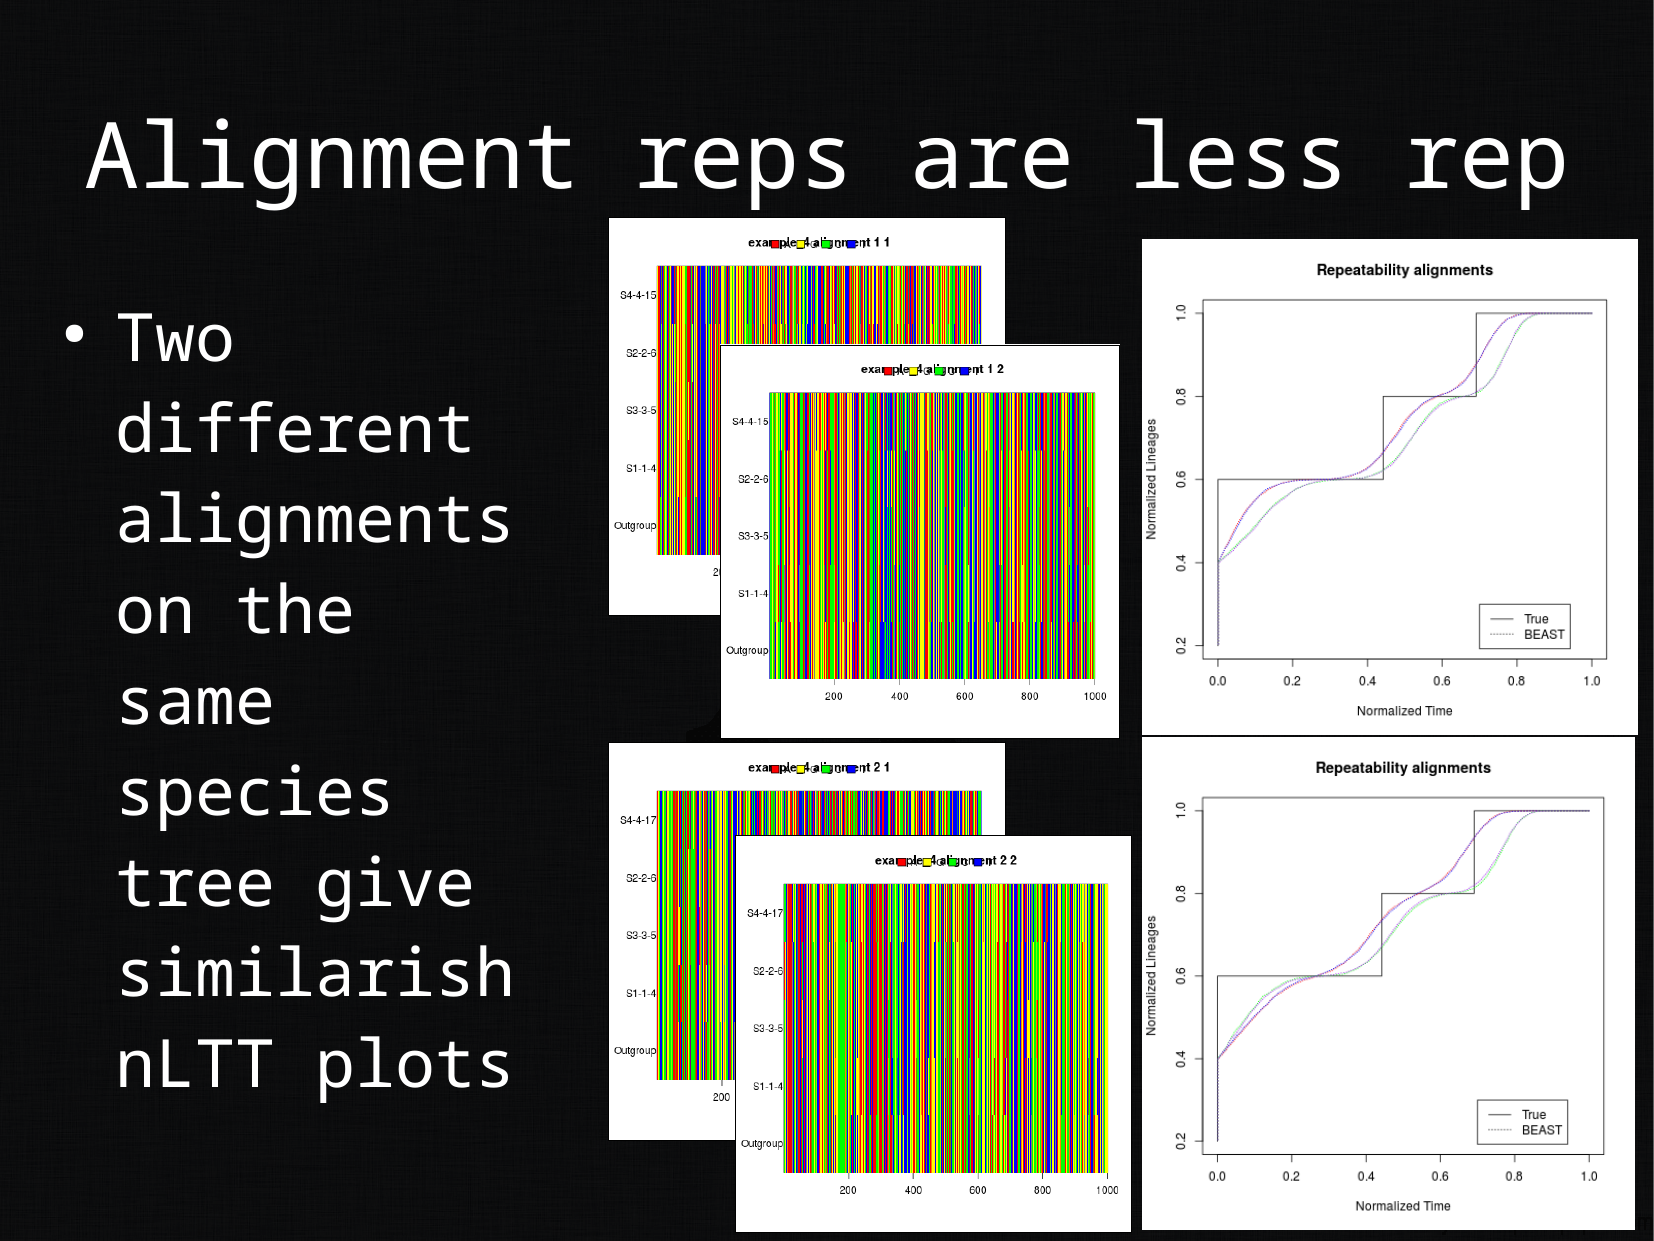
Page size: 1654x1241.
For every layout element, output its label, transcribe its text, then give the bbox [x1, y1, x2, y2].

picture [0, 0, 1654, 1241]
title Alignment reps are less rep [82, 49, 1571, 257]
list Two different alignments on the same species tree give similarish nLTT plots [45, 290, 556, 1171]
